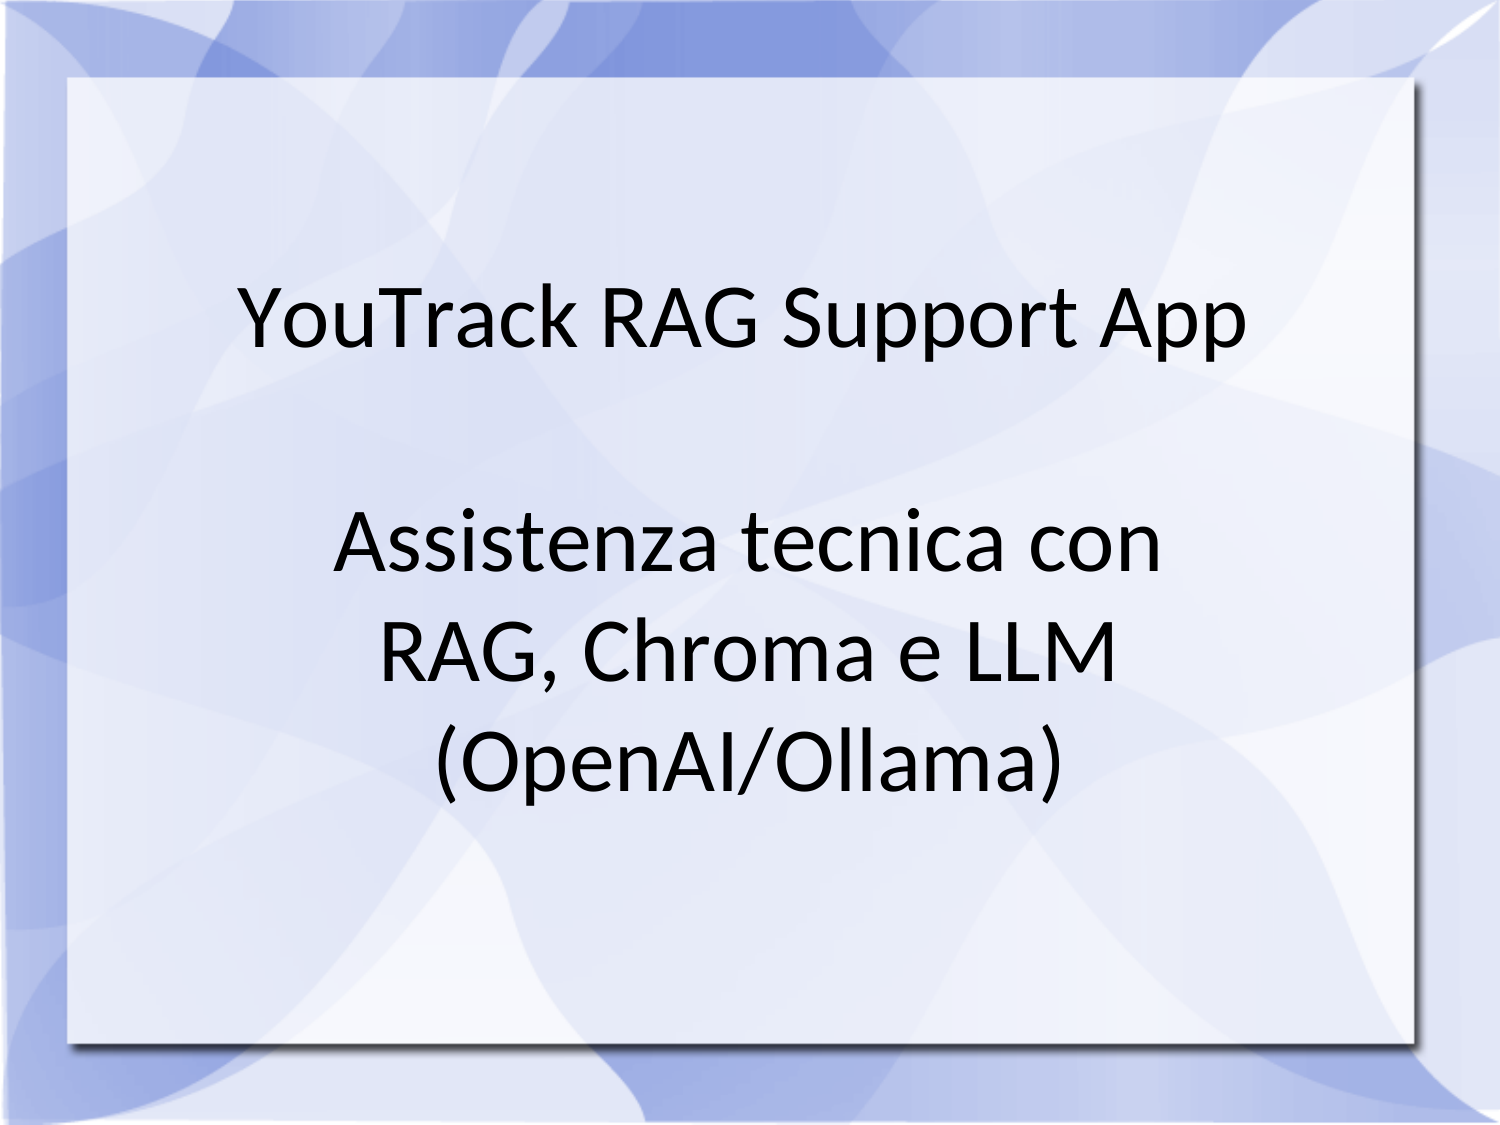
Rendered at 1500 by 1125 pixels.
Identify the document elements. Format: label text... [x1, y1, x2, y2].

title YouTrack RAG Support App [106, 248, 1382, 490]
subtitle Assistenza tecnica con RAG, Chroma e LLM (OpenAI/Ollama) [224, 472, 1275, 760]
picture [0, 0, 1500, 1125]
